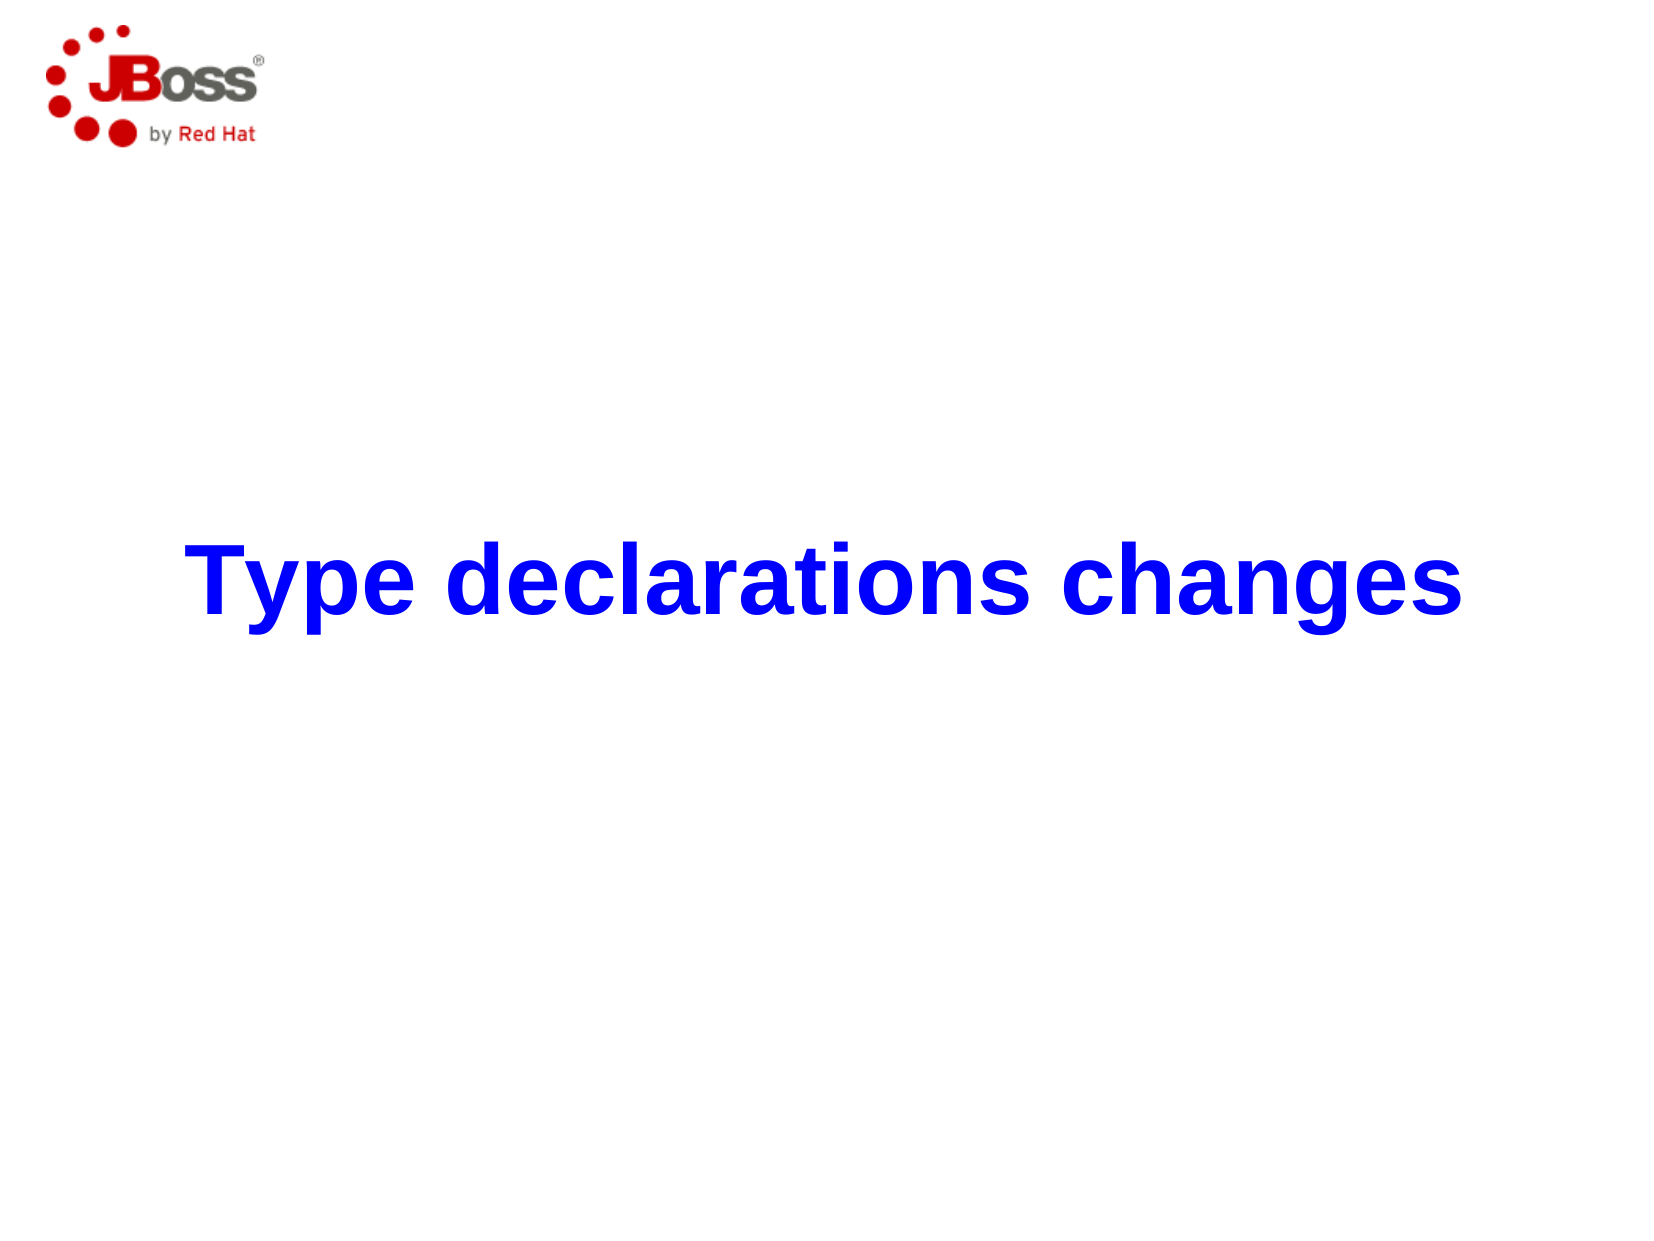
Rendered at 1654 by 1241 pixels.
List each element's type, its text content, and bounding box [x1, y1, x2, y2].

subtitle Type declarations changes [75, 37, 1576, 1125]
picture [46, 25, 266, 149]
